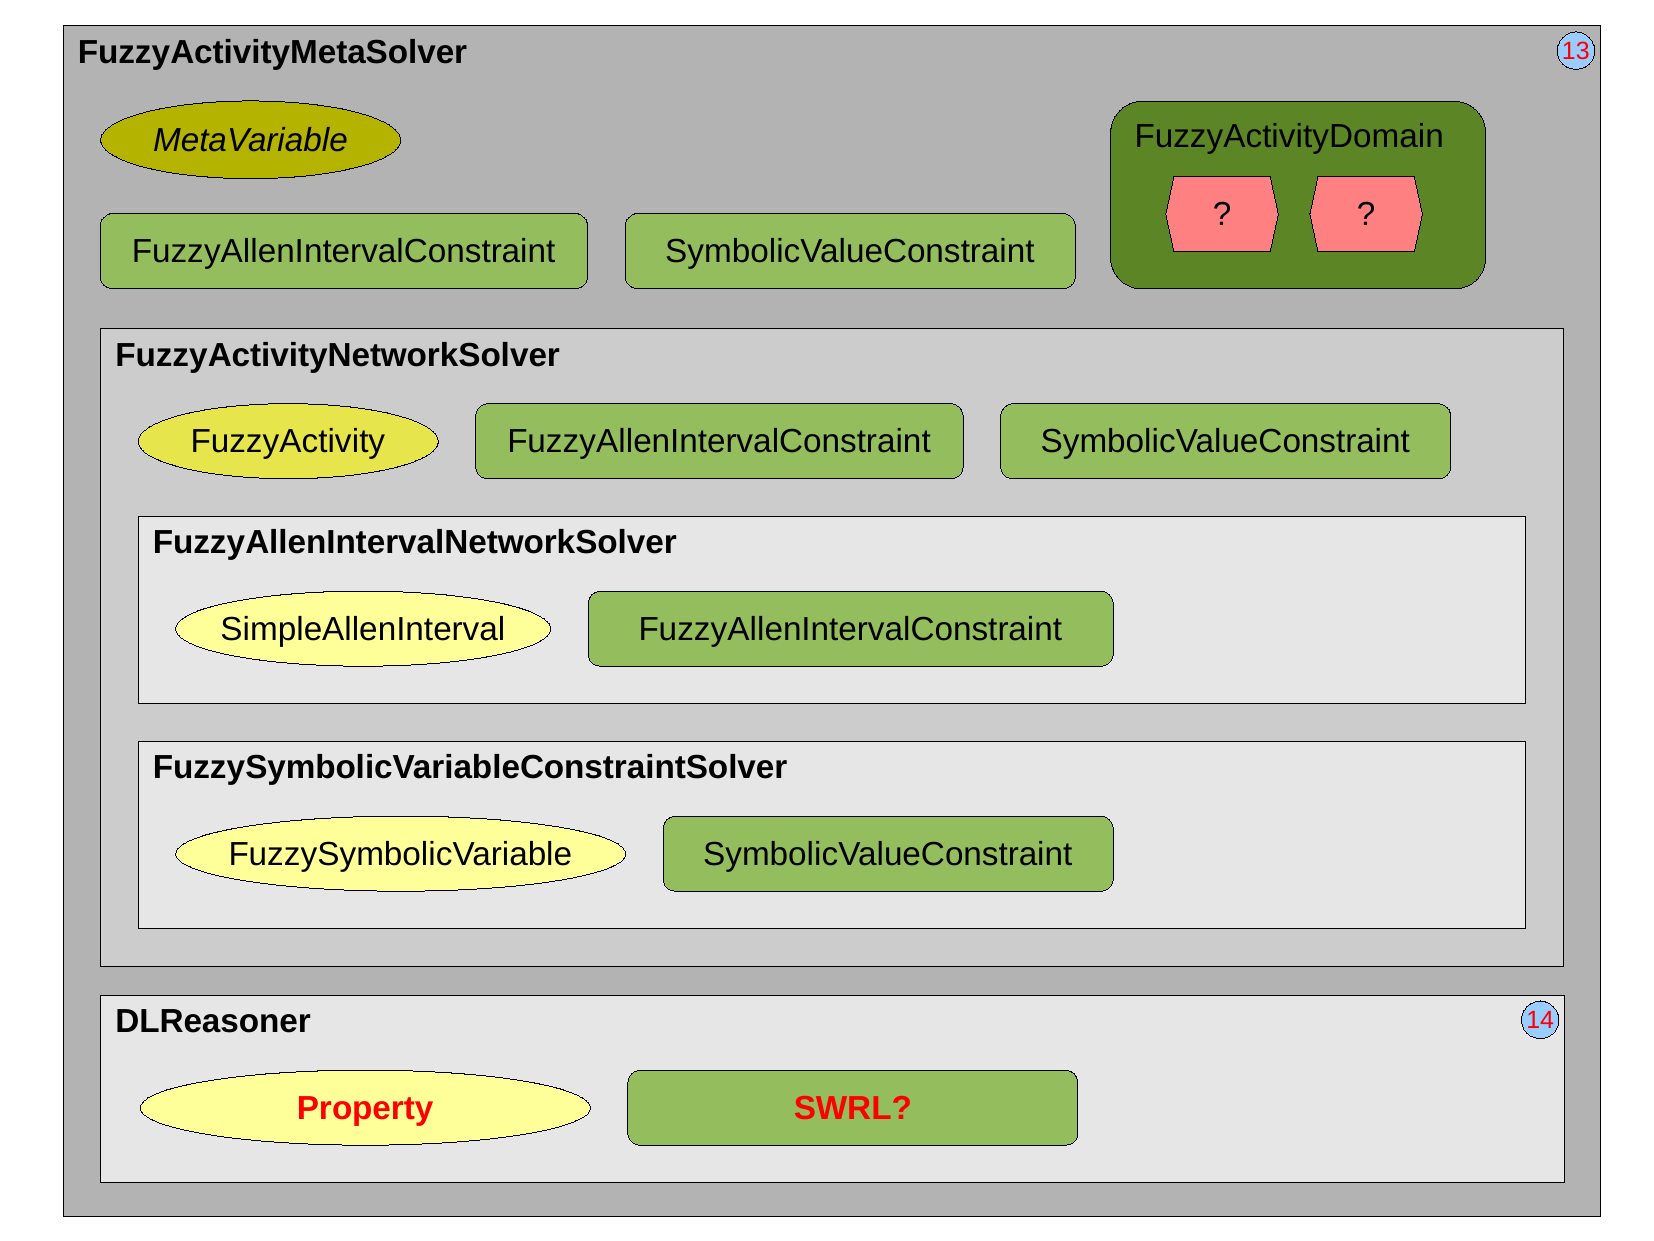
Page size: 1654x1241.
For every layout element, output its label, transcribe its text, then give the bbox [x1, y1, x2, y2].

text_box MetaVariable [100, 100, 401, 179]
text_box SWRL? [627, 1070, 1078, 1146]
text_box ? [1309, 176, 1423, 252]
text_box DLReasoner [100, 995, 1565, 1183]
text_box SimpleAllenInterval [175, 591, 551, 667]
text_box FuzzyAllenIntervalConstraint [588, 591, 1114, 667]
text_box 14 [1521, 1000, 1559, 1039]
text_box SymbolicValueConstraint [625, 213, 1076, 289]
text_box SymbolicValueConstraint [1000, 403, 1451, 479]
text_box FuzzyAllenIntervalConstraint [100, 213, 588, 289]
text_box 13 [1557, 31, 1595, 70]
text_box SymbolicValueConstraint [663, 816, 1114, 892]
text_box FuzzyAllenIntervalNetworkSolver [138, 516, 1526, 704]
text_box FuzzyActivityDomain [1110, 101, 1486, 289]
text_box FuzzyActivity [138, 403, 439, 479]
text_box FuzzyActivityMetaSolver [63, 25, 1601, 1217]
text_box FuzzySymbolicVariableConstraintSolver [138, 741, 1526, 929]
text_box FuzzySymbolicVariable [175, 816, 626, 892]
text_box FuzzyActivityNetworkSolver [100, 328, 1564, 967]
text_box ? [1165, 176, 1279, 252]
text_box FuzzyAllenIntervalConstraint [475, 403, 964, 479]
text_box Property [140, 1070, 591, 1146]
